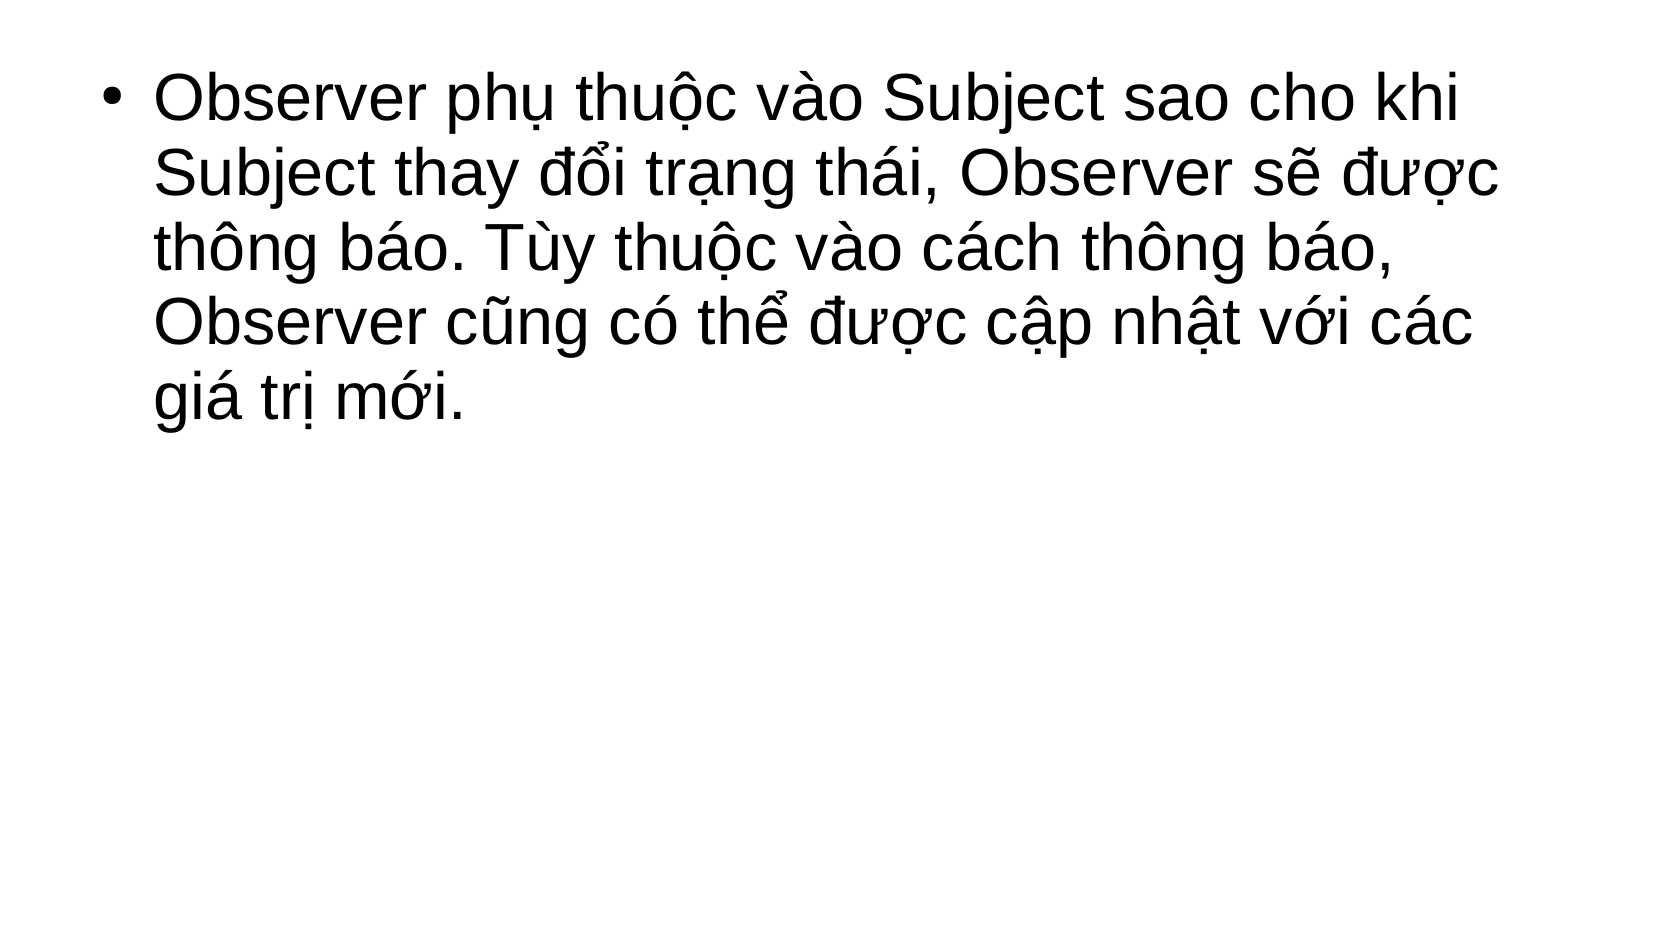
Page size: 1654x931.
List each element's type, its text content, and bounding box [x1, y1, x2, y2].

list Observer phụ thuộc vào Subject sao cho khi Subject thay đổi trạng thái, Observer sẽ được thông báo. Tùy thuộc vào cách thông báo, Observer cũng có thể được cập nhật với các giá trị mới. [82, 60, 1571, 758]
